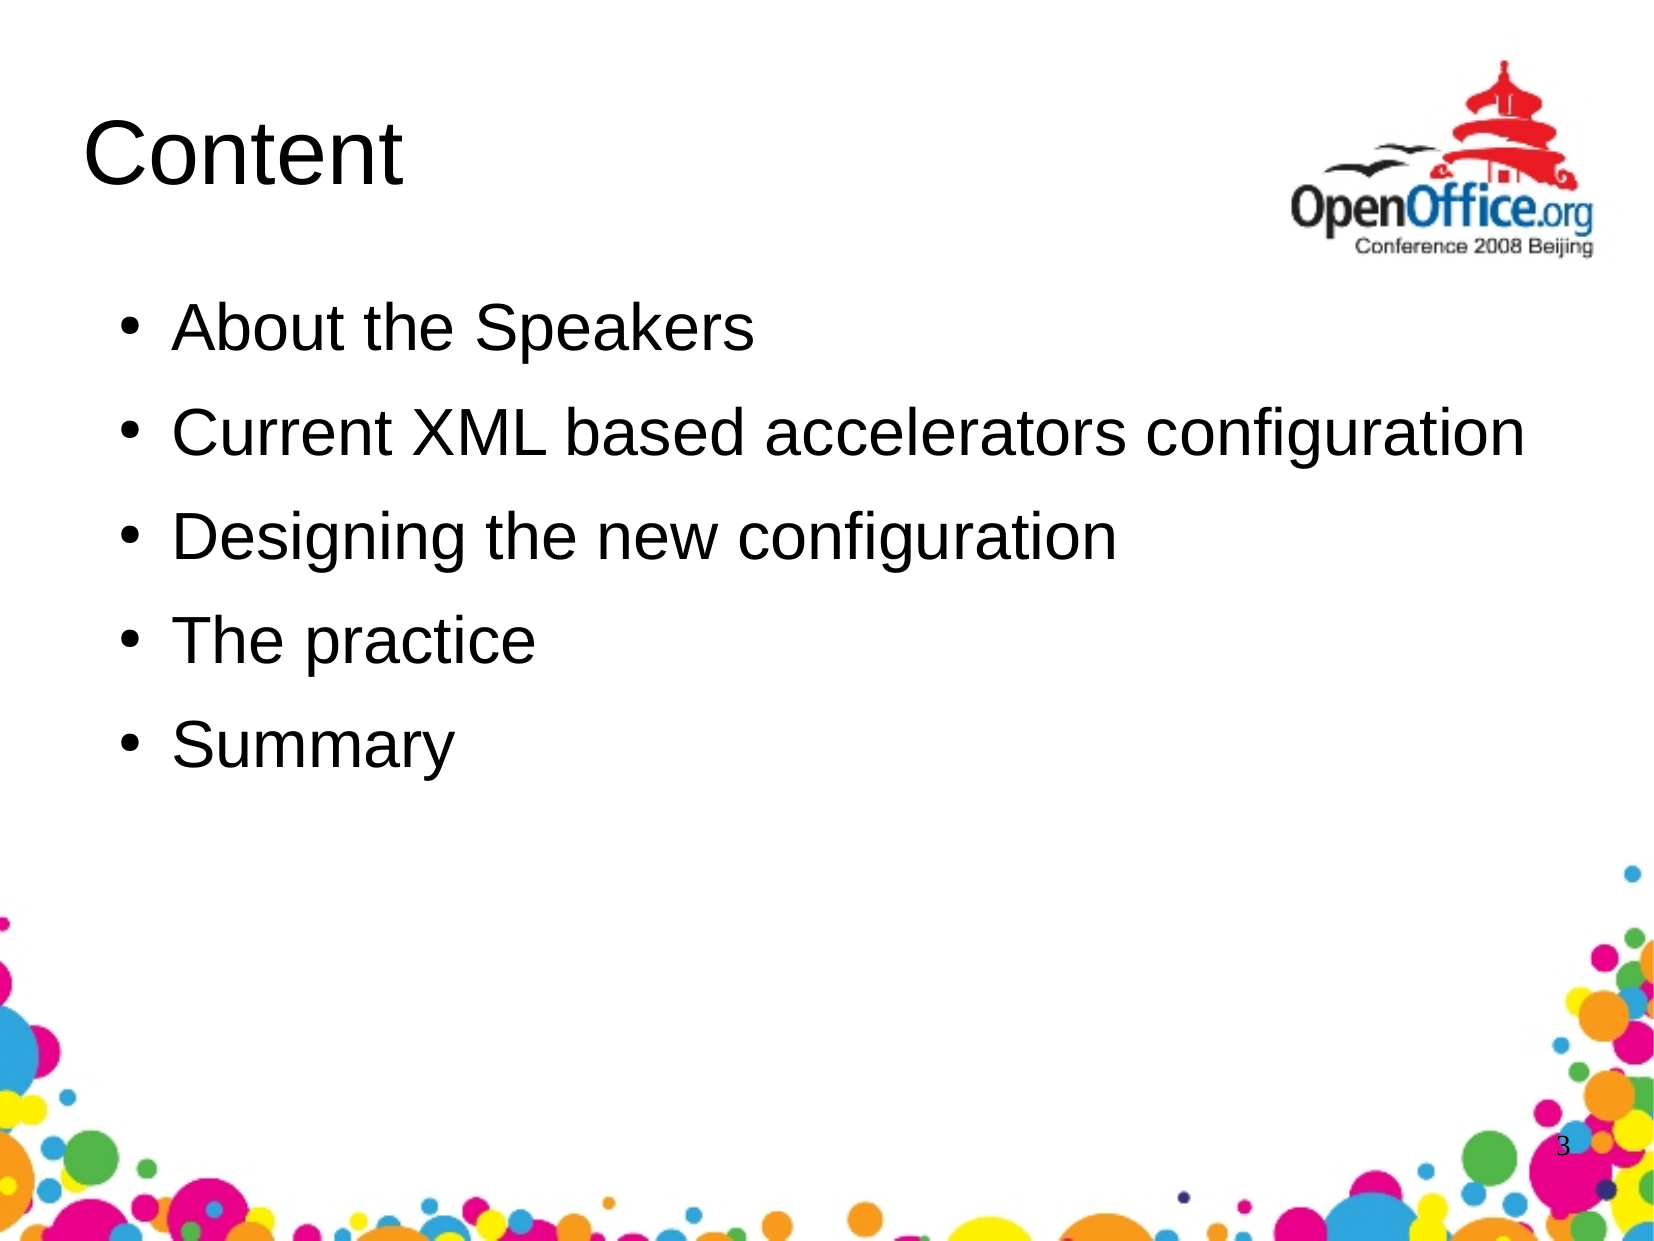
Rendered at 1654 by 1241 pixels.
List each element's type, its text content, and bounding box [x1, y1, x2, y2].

picture [0, 0, 1654, 1241]
list About the Speakers Current XML based accelerators configuration Designing the new configuration The practice Summary [82, 290, 1571, 1109]
title Content [82, 49, 1571, 257]
